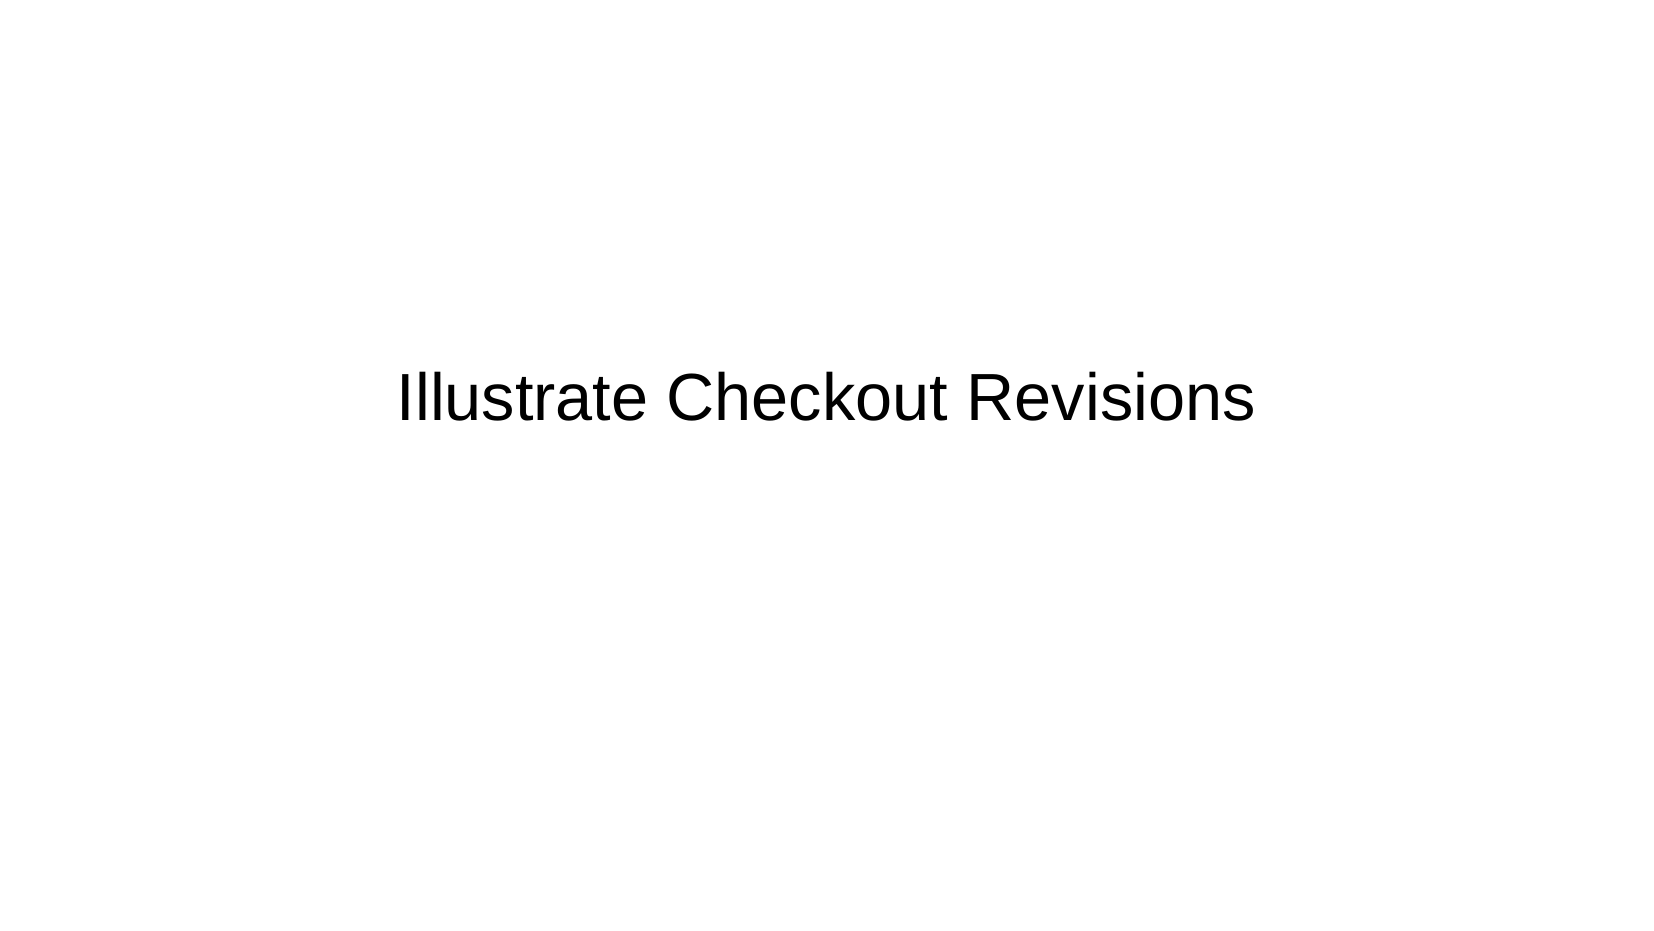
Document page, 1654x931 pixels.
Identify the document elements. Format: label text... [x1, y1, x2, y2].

subtitle Illustrate Checkout Revisions [82, 37, 1571, 757]
